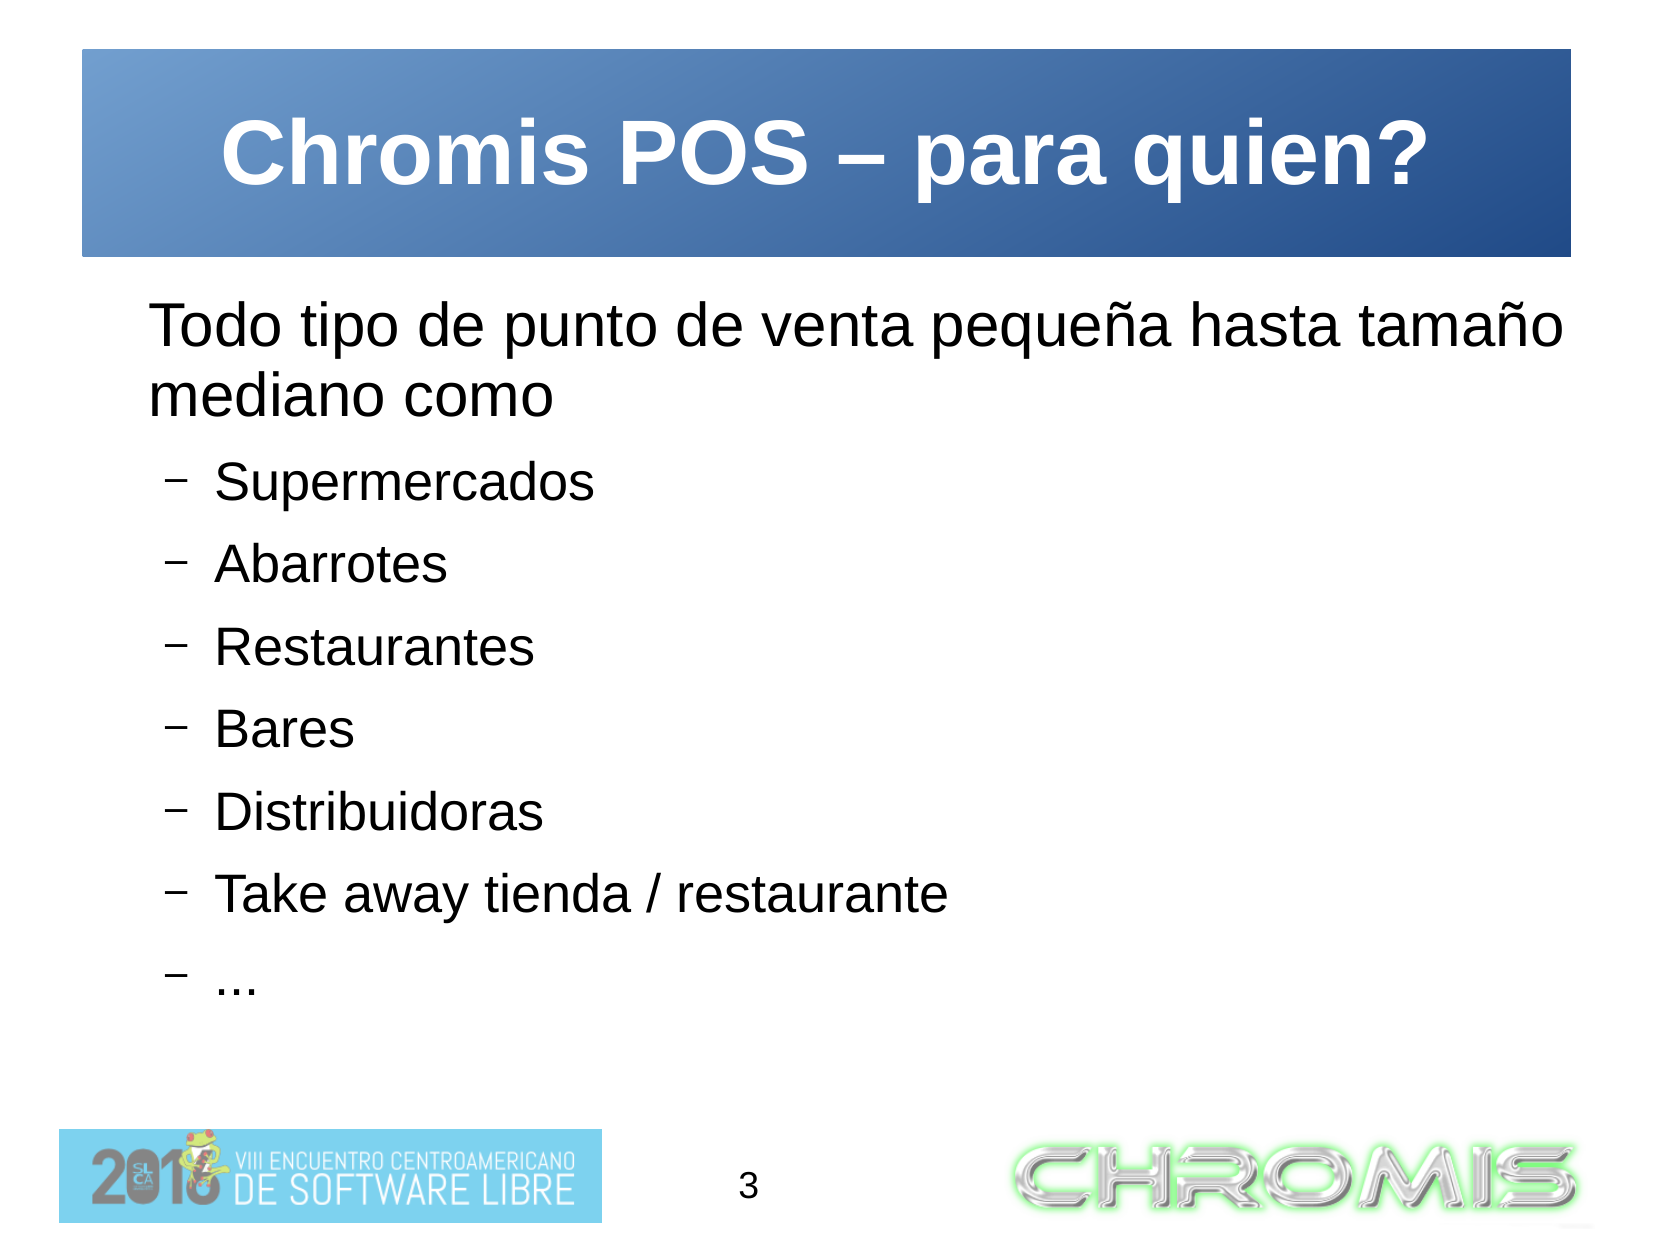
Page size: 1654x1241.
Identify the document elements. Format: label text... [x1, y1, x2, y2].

list Todo tipo de punto de venta pequeña hasta tamaño mediano como Supermercados Abarrotes Restaurantes Bares Distribuidoras Take away tienda / restaurante ... [82, 290, 1571, 1010]
title Chromis POS – para quien? [82, 49, 1571, 257]
